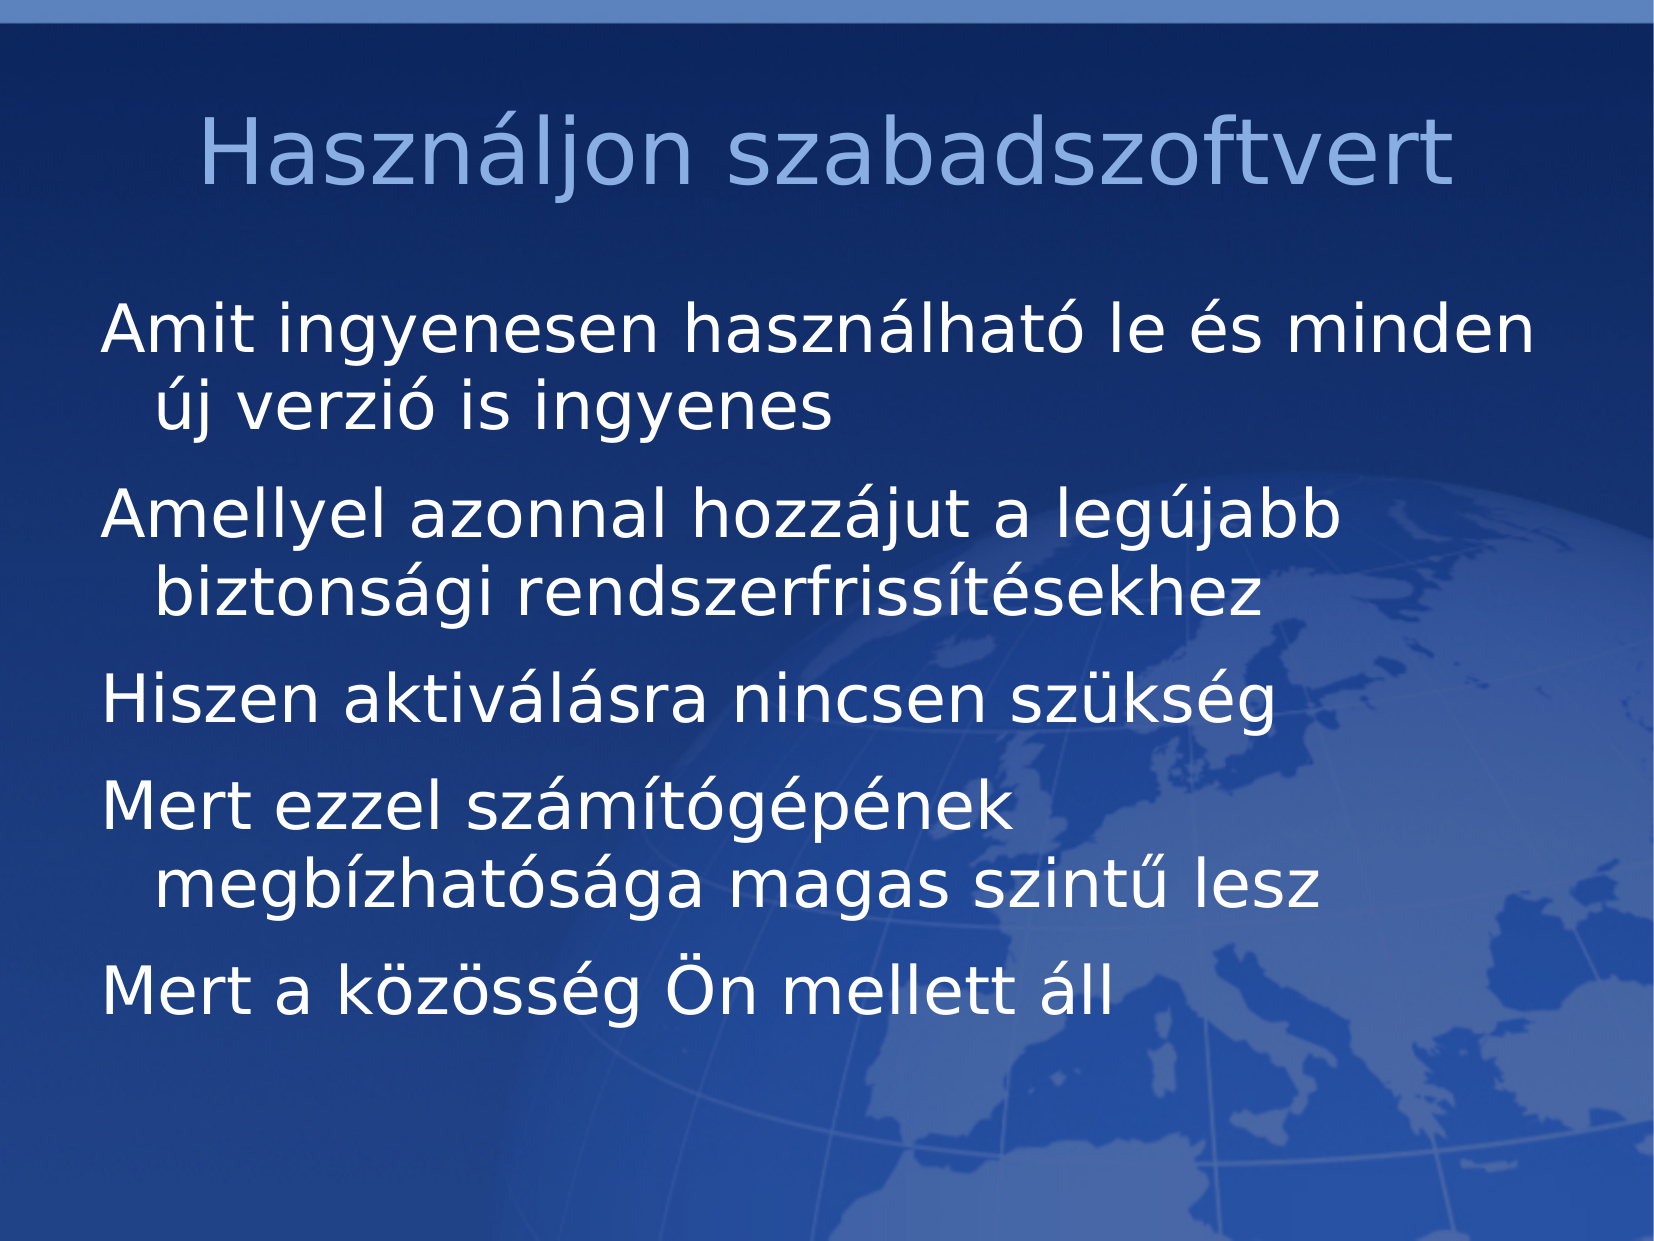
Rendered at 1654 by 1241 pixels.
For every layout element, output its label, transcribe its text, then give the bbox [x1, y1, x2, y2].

list Amit ingyenesen használható le és minden új verzió is ingyenes Amellyel azonnal hozzájut a legújabb biztonsági rendszerfrissítésekhez Hiszen aktiválásra nincsen szükség Mert ezzel számítógépének megbízhatósága magas szintű lesz Mert a közösség Ön mellett áll [82, 290, 1571, 1094]
title Használjon szabadszoftvert [82, 56, 1571, 250]
picture [0, 0, 1654, 1241]
